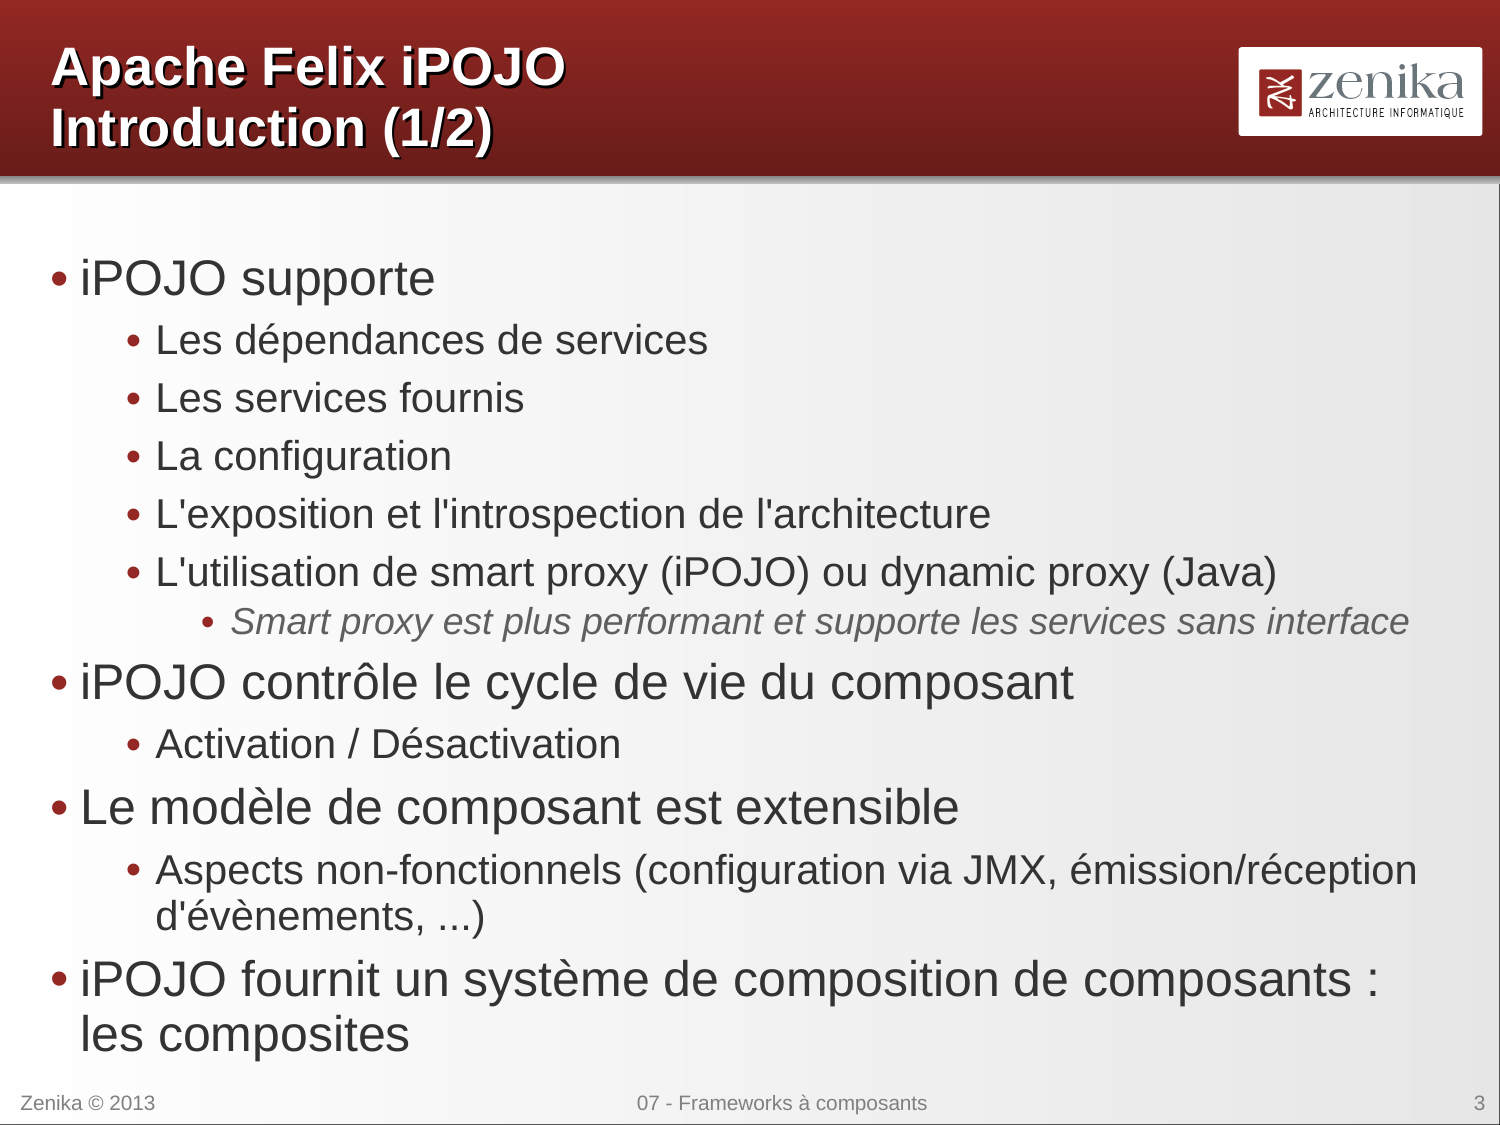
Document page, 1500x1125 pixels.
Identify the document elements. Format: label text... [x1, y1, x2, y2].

list iPOJO supporte Les dépendances de services Les services fournis La configuration L'exposition et l'introspection de l'architecture L'utilisation de smart proxy (iPOJO) ou dynamic proxy (Java) Smart proxy est plus performant et supporte les services sans interface iPOJO contrôle le cycle de vie du composant Activation / Désactivation Le modèle de composant est extensible Aspects non-fonctionnels (configuration via JMX, émission/réception d'évènements, ...) iPOJO fournit un système de composition de composants : les composites [50, 249, 1435, 1079]
title Apache Felix iPOJO Introduction (1/2) [50, 22, 1206, 172]
picture [1257, 58, 1464, 125]
